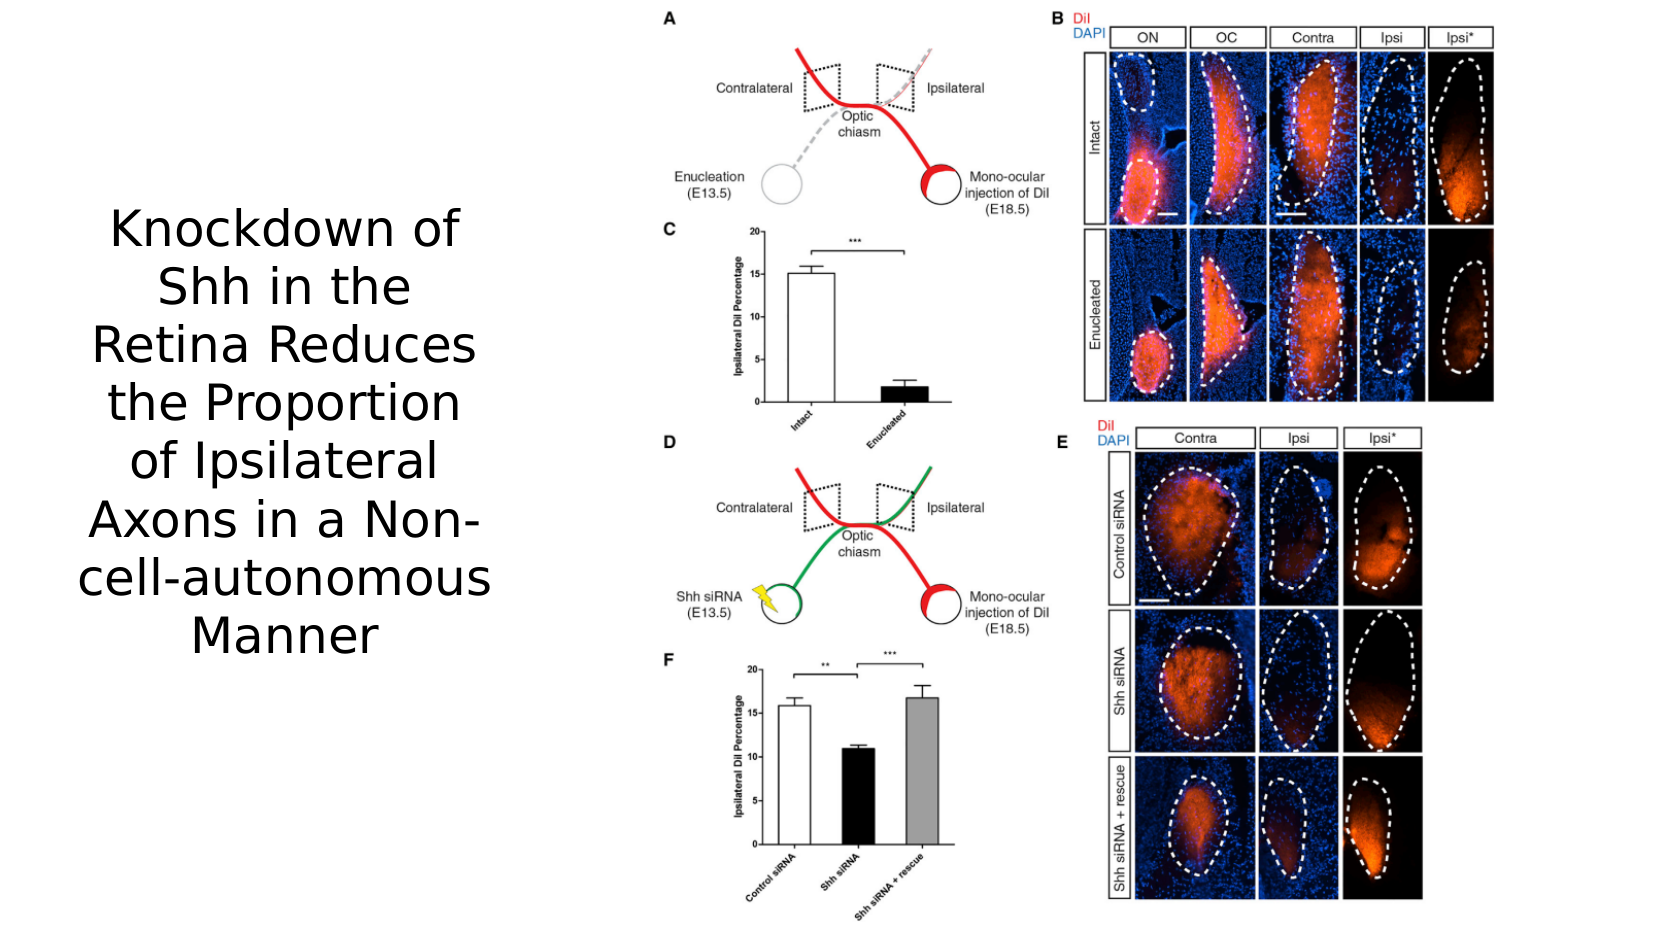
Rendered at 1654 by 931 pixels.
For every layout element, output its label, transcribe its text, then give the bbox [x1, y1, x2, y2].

picture [652, 0, 1531, 931]
title Knockdown of Shh in the Retina Reduces the Proportion of Ipsilateral Axons in a Non-cell-autonomous Manner [75, 24, 496, 841]
